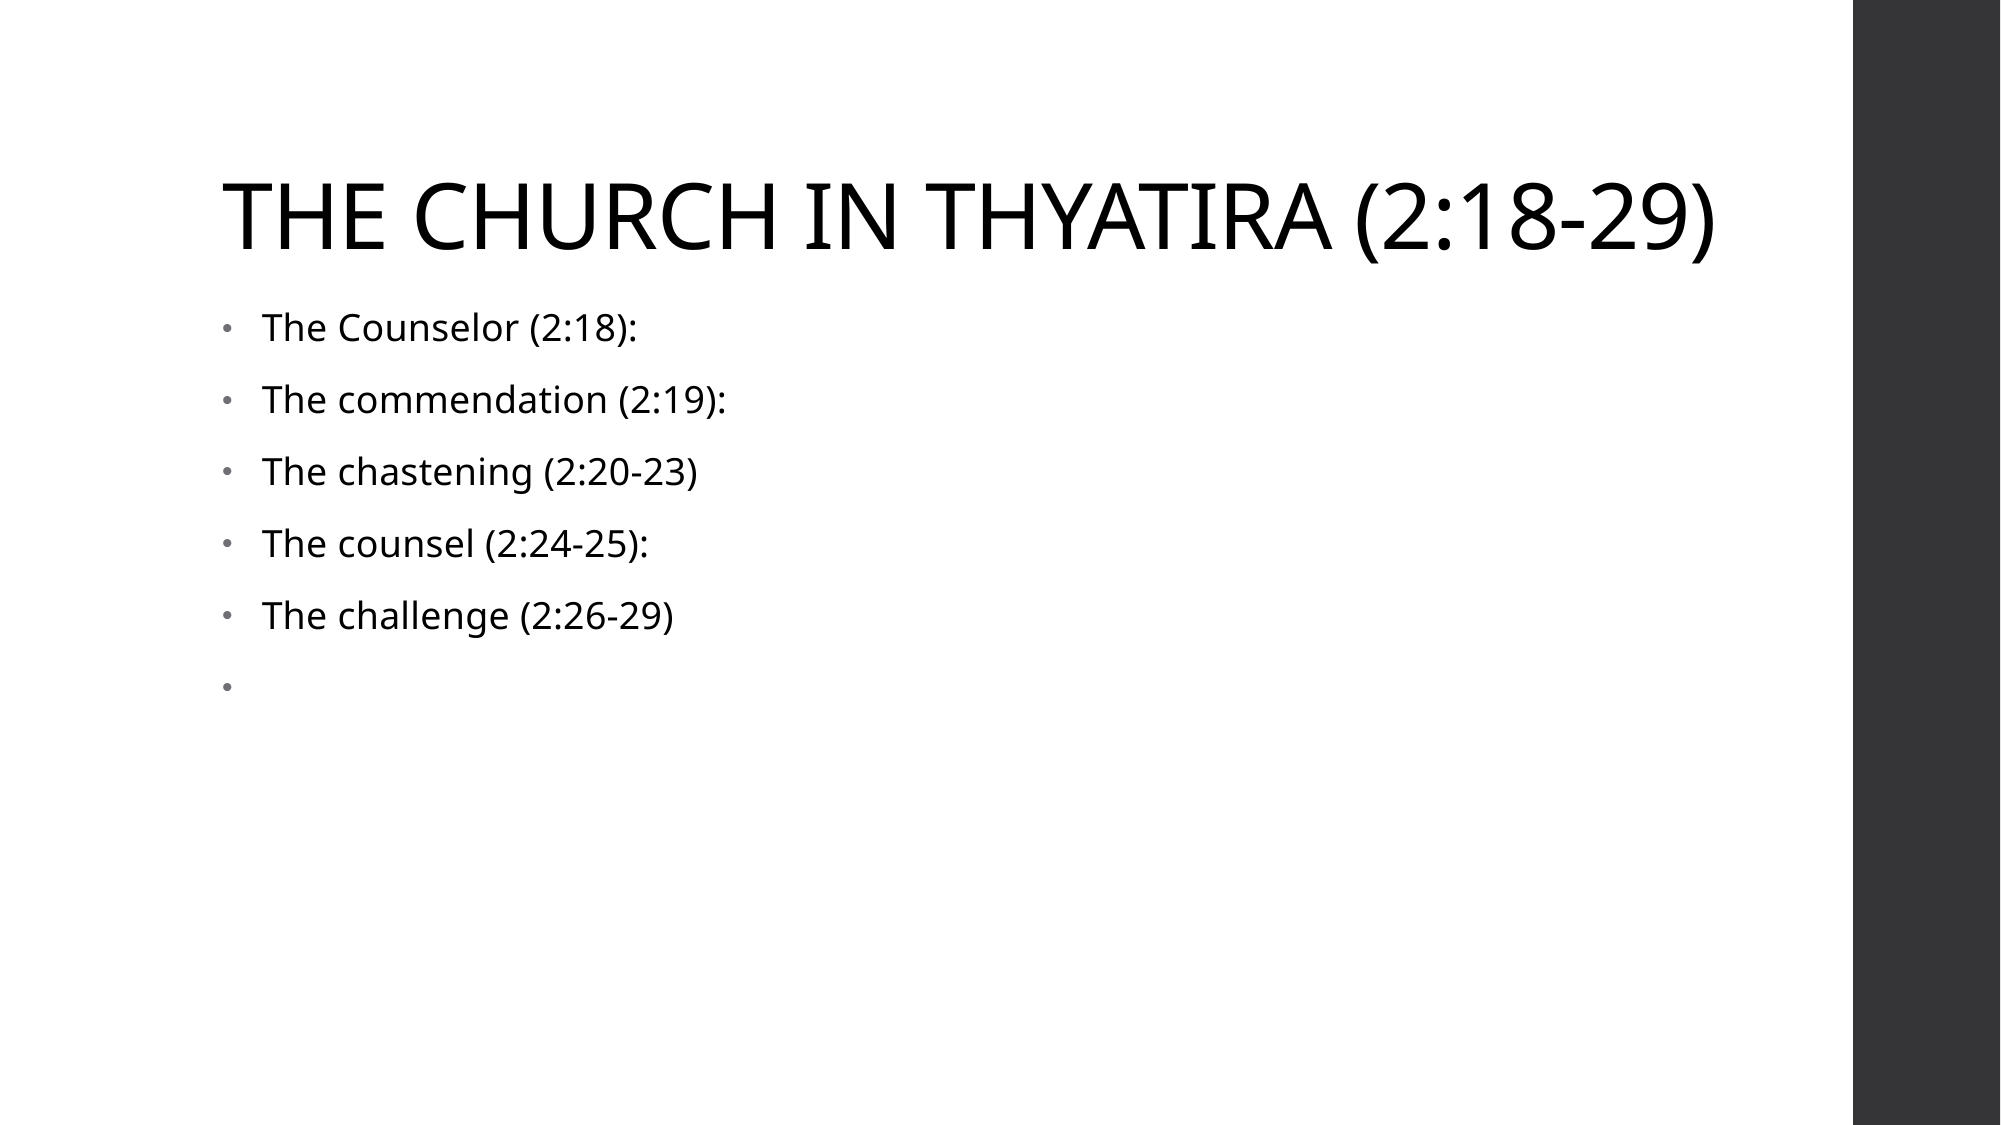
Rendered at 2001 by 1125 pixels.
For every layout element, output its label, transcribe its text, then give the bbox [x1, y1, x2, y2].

title THE CHURCH IN THYATIRA (2:18-29) [206, 60, 1797, 278]
list The Counselor (2:18): The commendation (2:19): The chastening (2:20-23) The counsel (2:24-25): The challenge (2:26-29) [206, 299, 1617, 1014]
